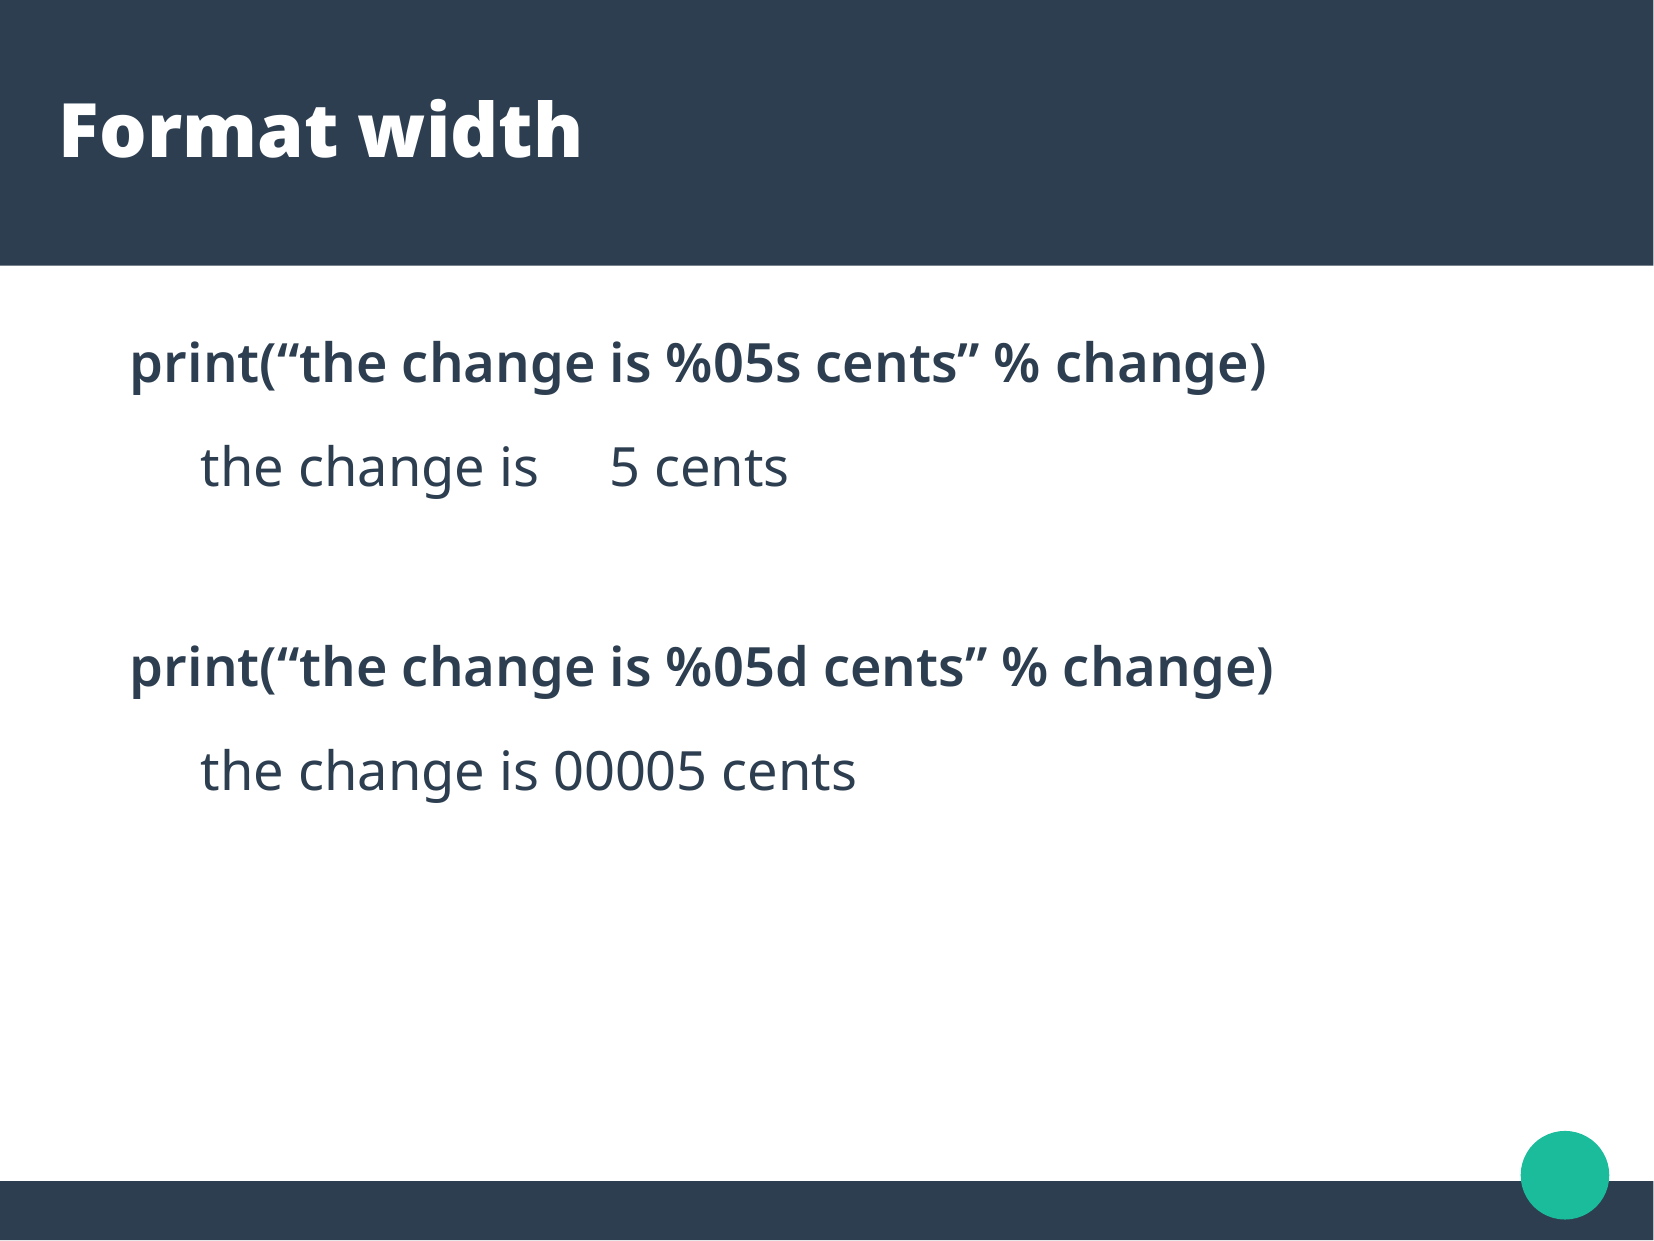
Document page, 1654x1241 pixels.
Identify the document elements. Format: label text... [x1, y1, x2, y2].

title Format width [59, 49, 1595, 207]
list print(“the change is %05s cents” % change) the change is 5 cents print(“the change is %05d cents” % change) the change is 00005 cents [59, 324, 1595, 1152]
